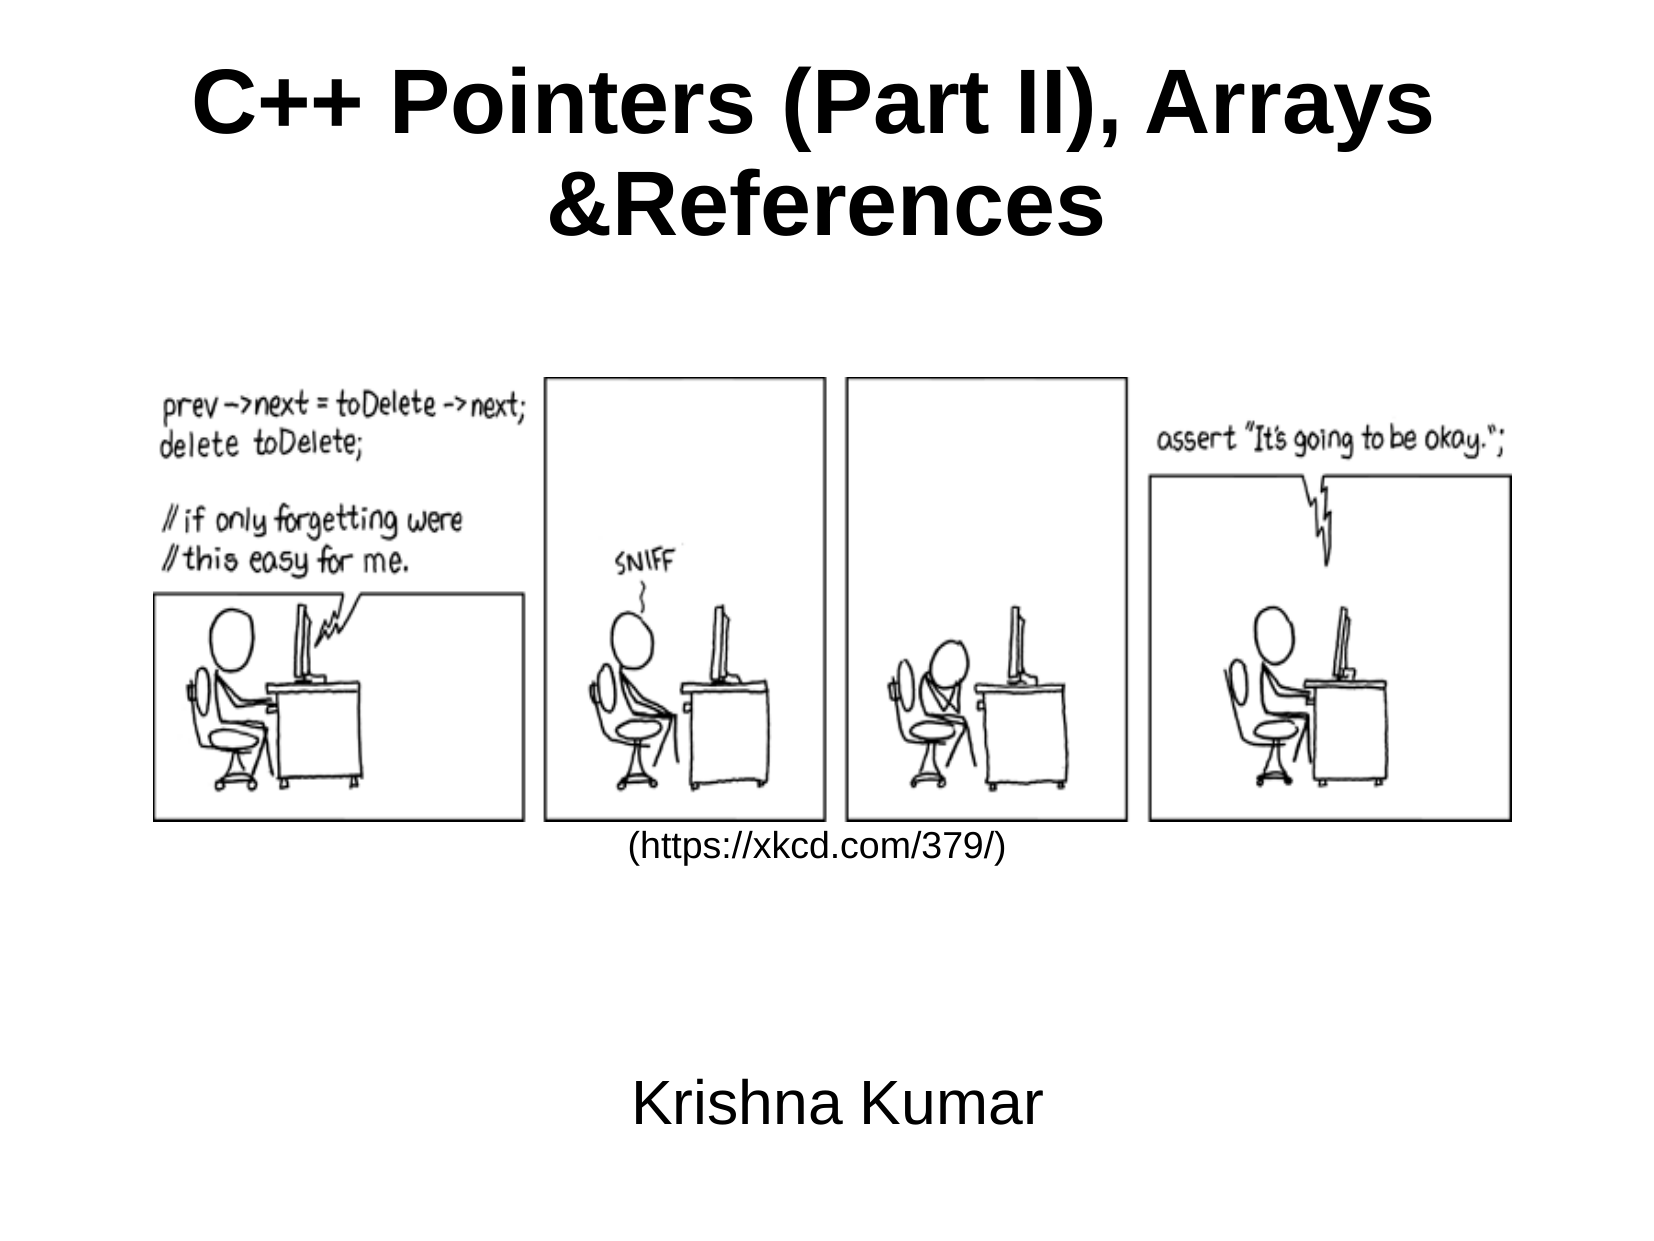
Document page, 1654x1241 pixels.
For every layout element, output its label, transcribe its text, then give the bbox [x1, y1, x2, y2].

text_box (https://xkcd.com/379/) [11, 817, 1607, 875]
title C++ Pointers (Part II), Arrays &References [82, 49, 1571, 257]
text_box Krishna Kumar [555, 1051, 1121, 1154]
picture [153, 377, 1512, 822]
